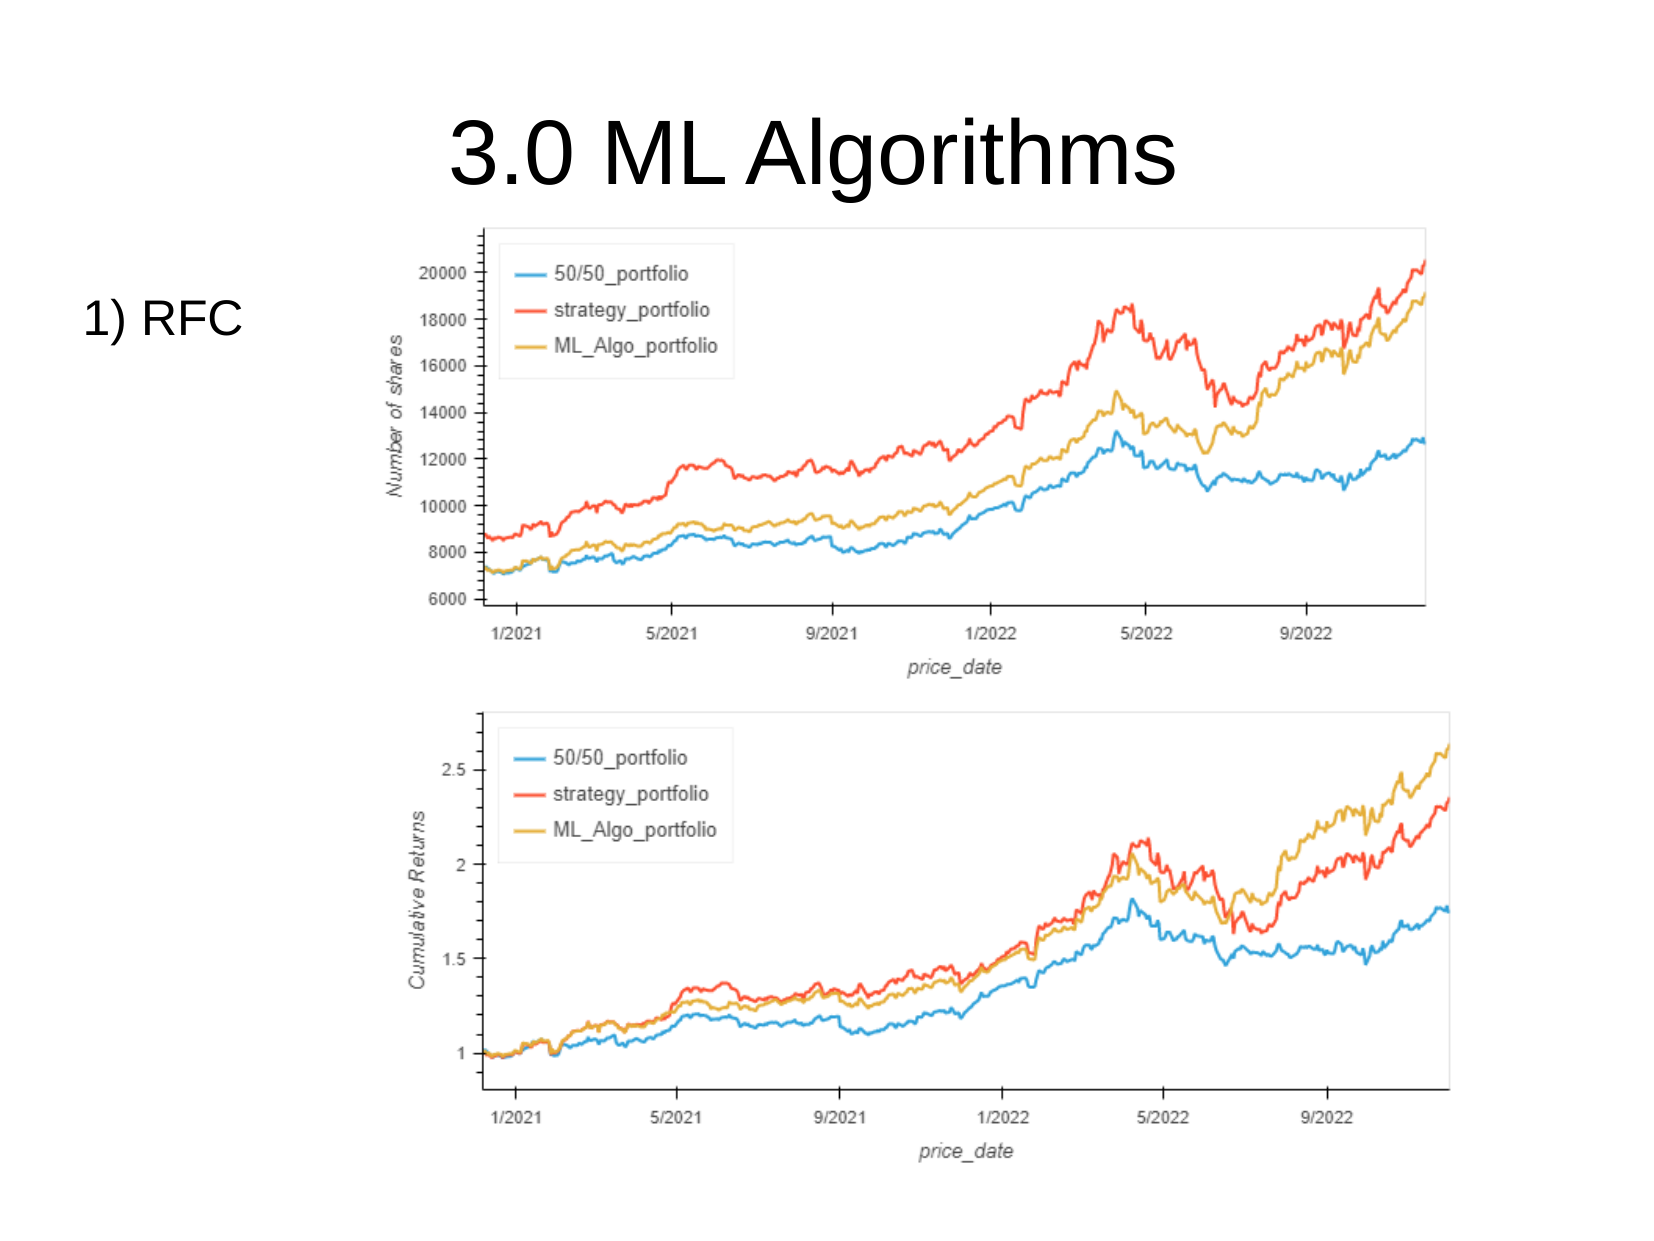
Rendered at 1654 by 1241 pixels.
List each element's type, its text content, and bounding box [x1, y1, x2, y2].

picture [401, 696, 1496, 1166]
title 3.0 ML Algorithms [82, 49, 1571, 257]
picture [377, 212, 1472, 682]
subtitle RFC [82, 290, 1571, 1109]
